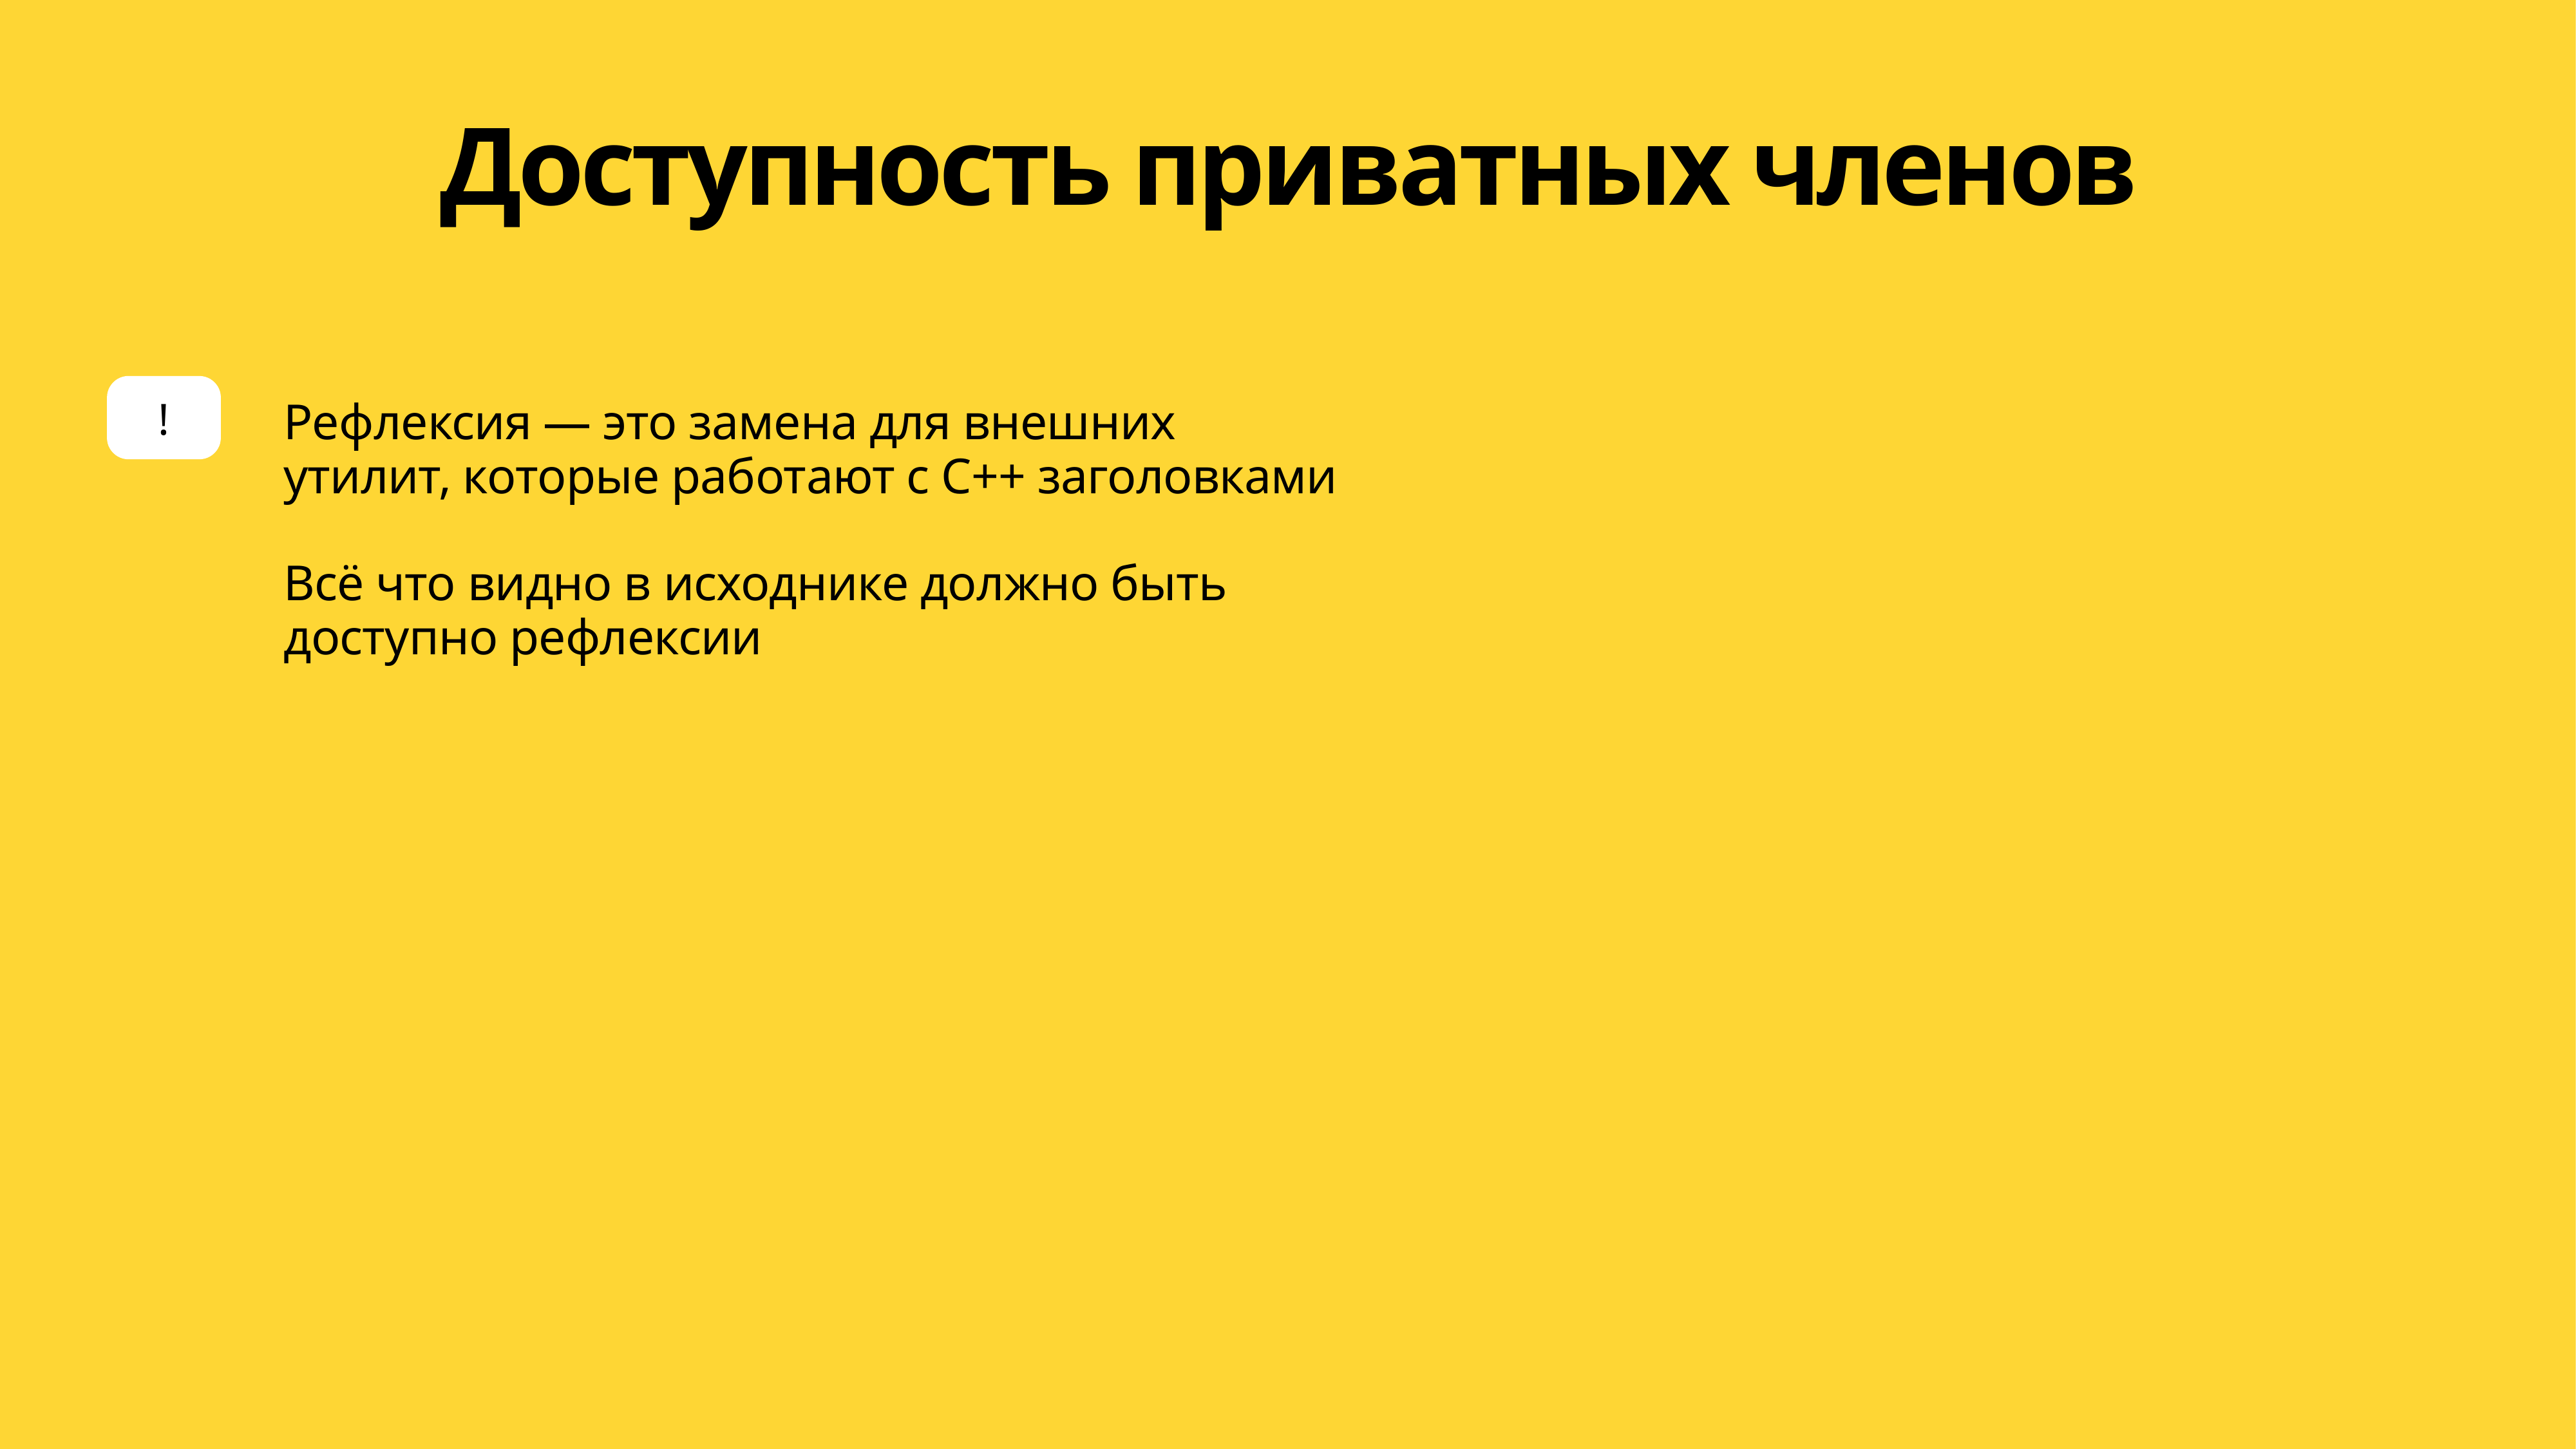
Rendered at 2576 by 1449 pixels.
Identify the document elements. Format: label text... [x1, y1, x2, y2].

text_box Рефлексия — это замена для внешних утилит, которые работают с C++ заголовками Всё что видно в исходнике должно быть доступно рефлексии [283, 395, 1353, 665]
text_box ! [107, 375, 221, 460]
title Доступность приватных членов [106, 101, 2473, 228]
